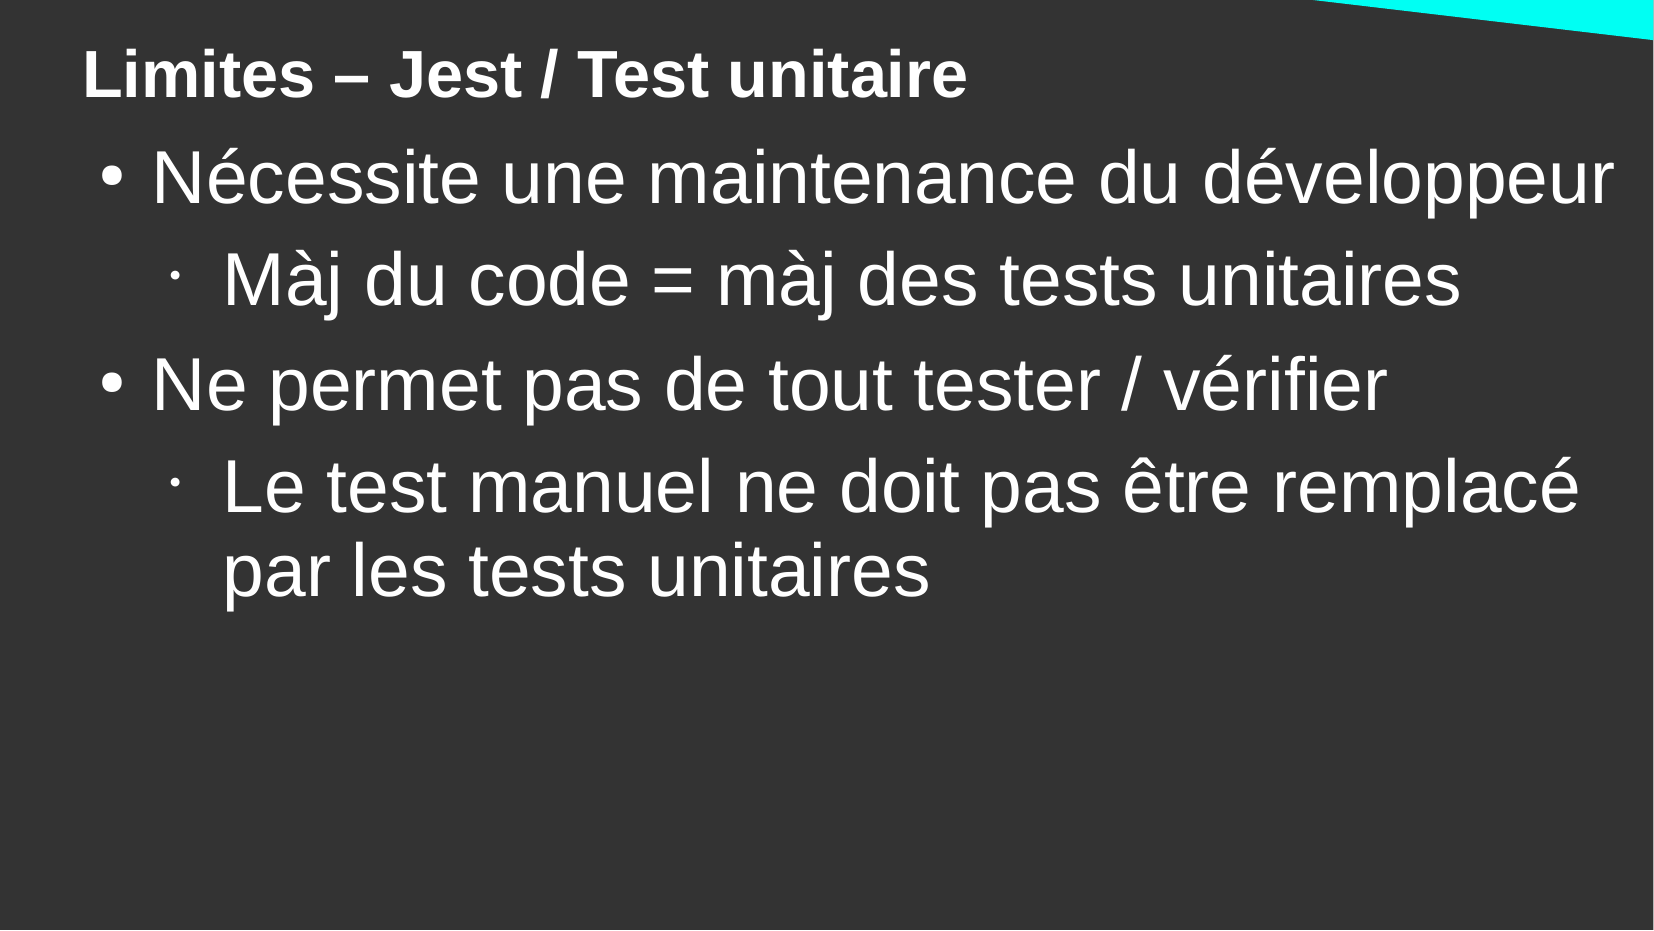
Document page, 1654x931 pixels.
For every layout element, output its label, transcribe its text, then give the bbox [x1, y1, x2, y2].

text_box [1313, 0, 1654, 41]
title Limites – Jest / Test unitaire [82, 37, 1571, 112]
list Nécessite une maintenance du développeur Màj du code = màj des tests unitaires Ne permet pas de tout tester / vérifier Le test manuel ne doit pas être remplacé par les tests unitaires [80, 135, 1619, 721]
